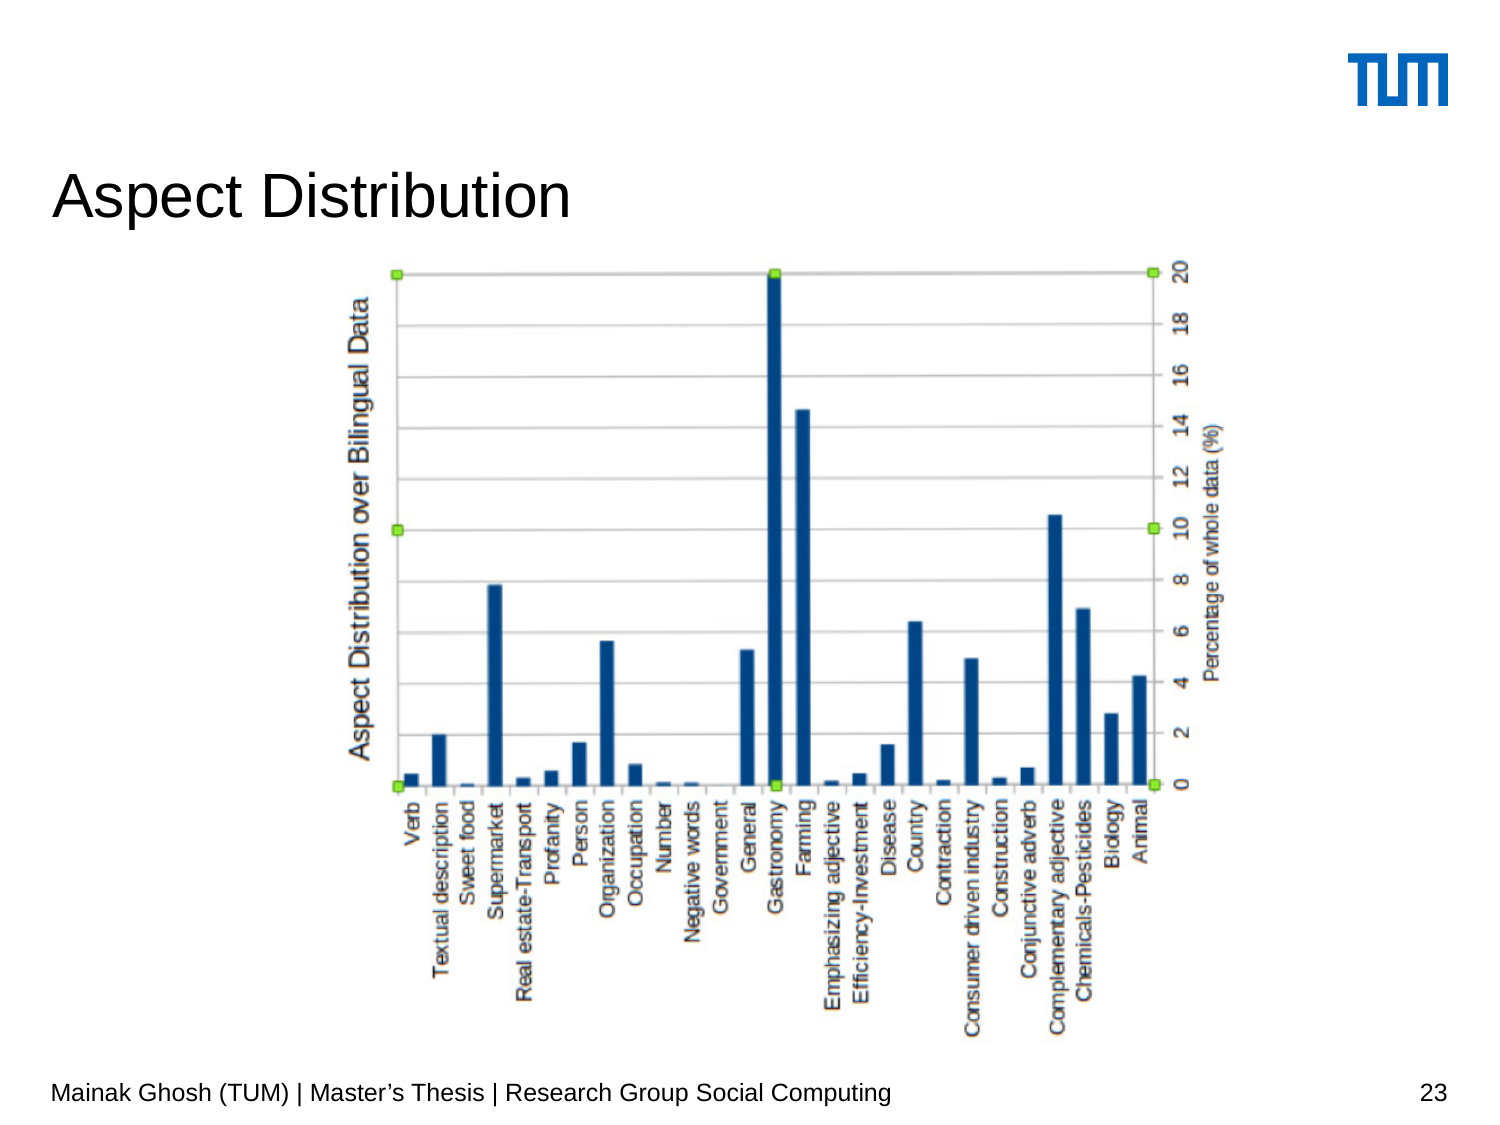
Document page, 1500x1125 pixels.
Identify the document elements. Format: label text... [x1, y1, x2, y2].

slide_number <number> [1112, 1061, 1448, 1122]
title Aspect Distribution [52, 163, 1449, 231]
text_box Mainak Ghosh (TUM) | Master’s Thesis | Research Group Social Computing [50, 1061, 1112, 1122]
picture [335, 229, 1231, 1050]
